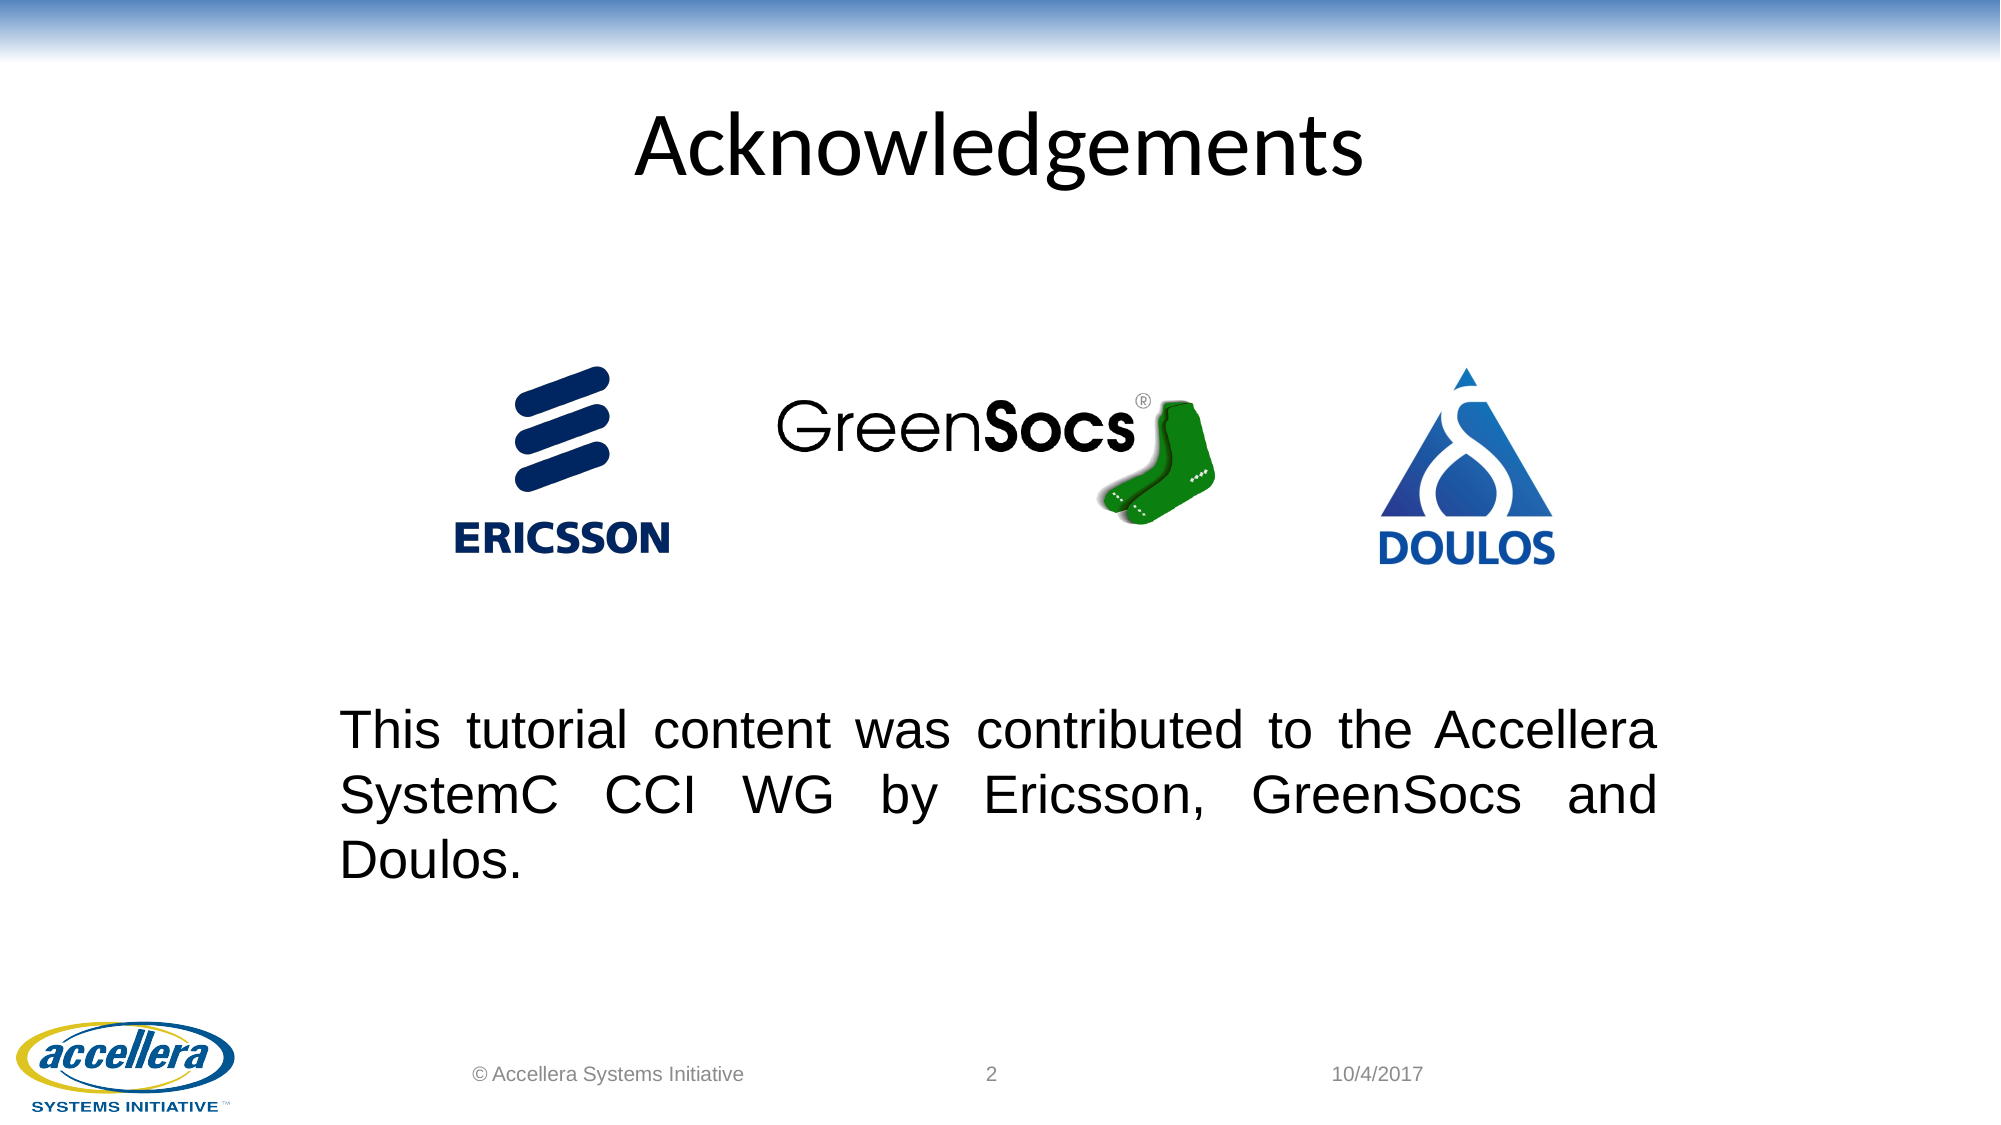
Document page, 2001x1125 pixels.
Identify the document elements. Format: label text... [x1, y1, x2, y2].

picture [1375, 363, 1559, 570]
picture [16, 1021, 235, 1112]
slide_number 10/4/2017 [1316, 1042, 1550, 1103]
slide_number <number> [850, 1042, 1184, 1103]
text_box This tutorial content was contributed to the Accellera SystemC CCI WG by Ericsson, GreenSocs and Doulos. [324, 687, 1675, 1002]
title Acknowledgements [99, 45, 1900, 233]
picture [425, 336, 700, 584]
footer © Accellera Systems Initiative [366, 1042, 850, 1103]
picture [774, 387, 1222, 533]
